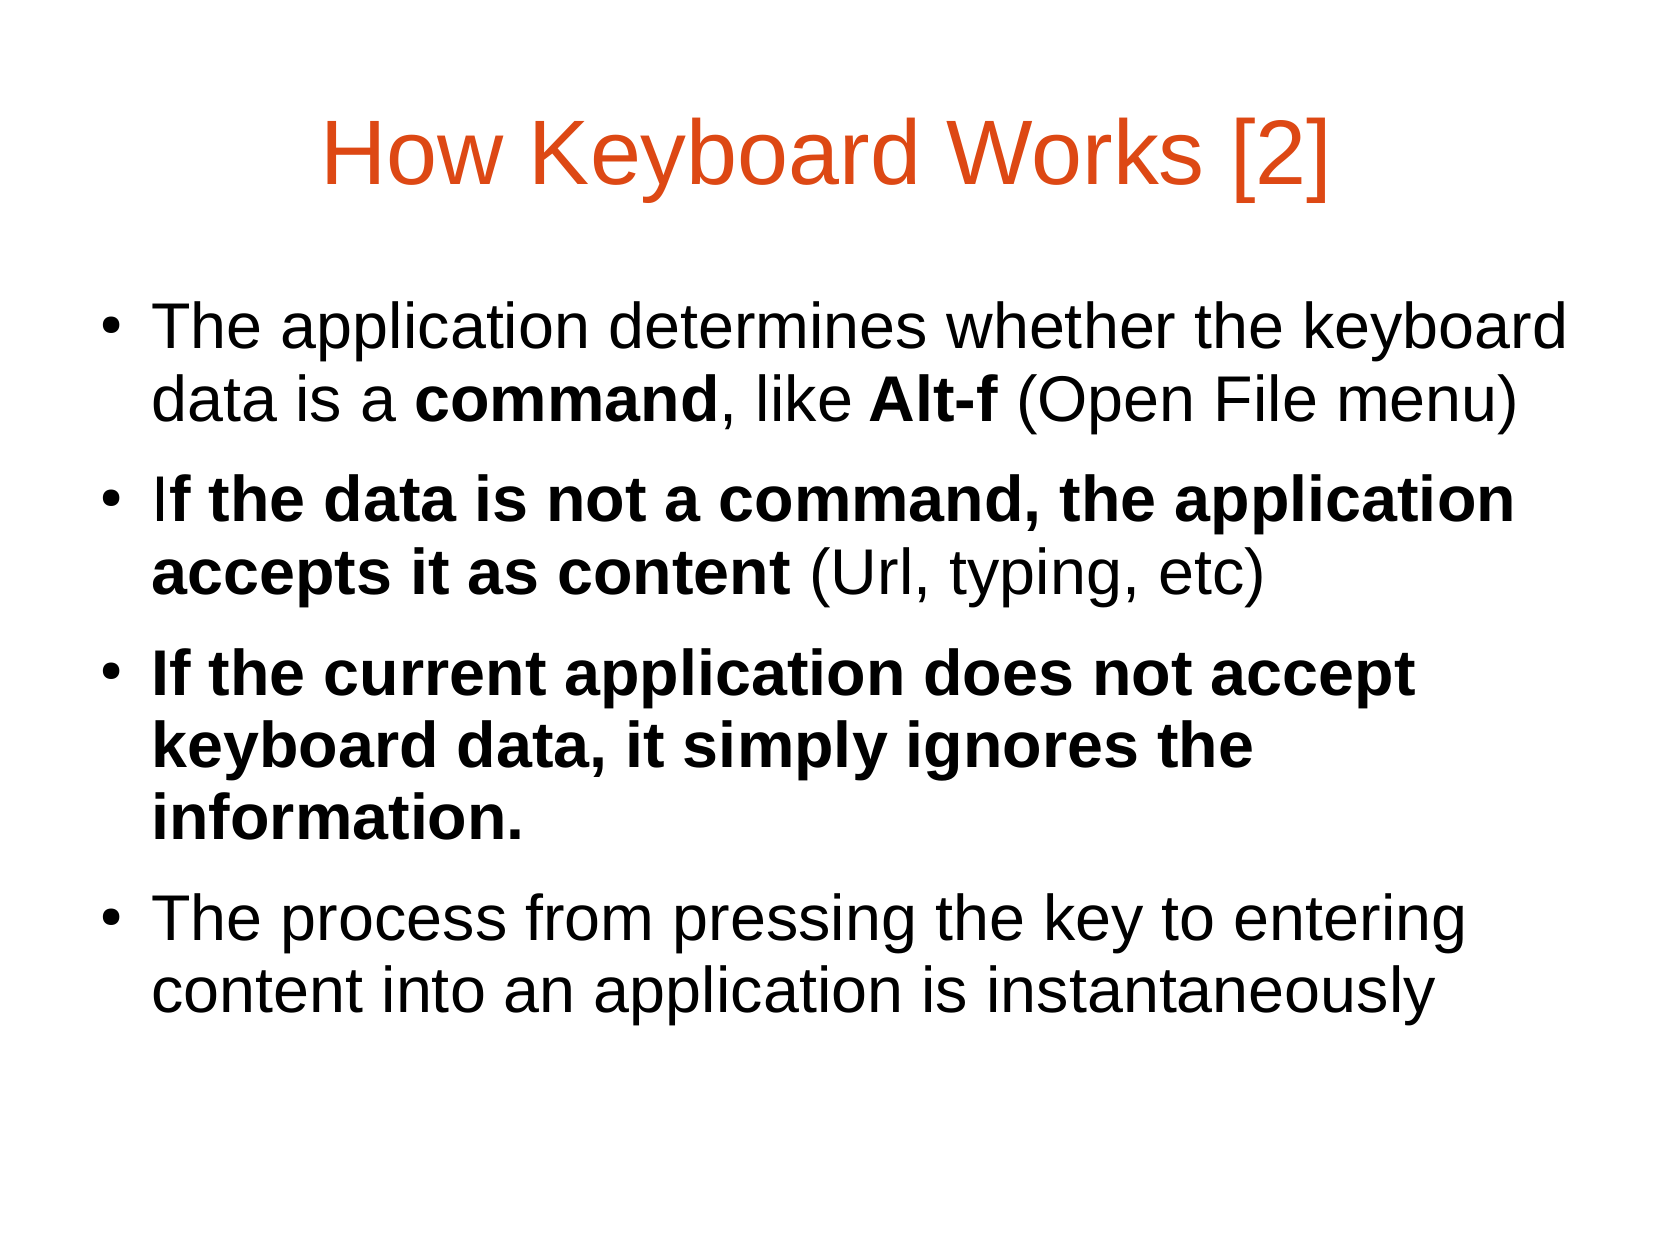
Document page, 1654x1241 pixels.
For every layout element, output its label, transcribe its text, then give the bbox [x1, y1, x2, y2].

title How Keyboard Works [2] [82, 49, 1571, 257]
list The application determines whether the keyboard data is a command, like Alt-f (Open File menu) If the data is not a command, the application accepts it as content (Url, typing, etc) If the current application does not accept keyboard data, it simply ignores the information. The process from pressing the key to entering content into an application is instantaneously [82, 290, 1571, 1096]
